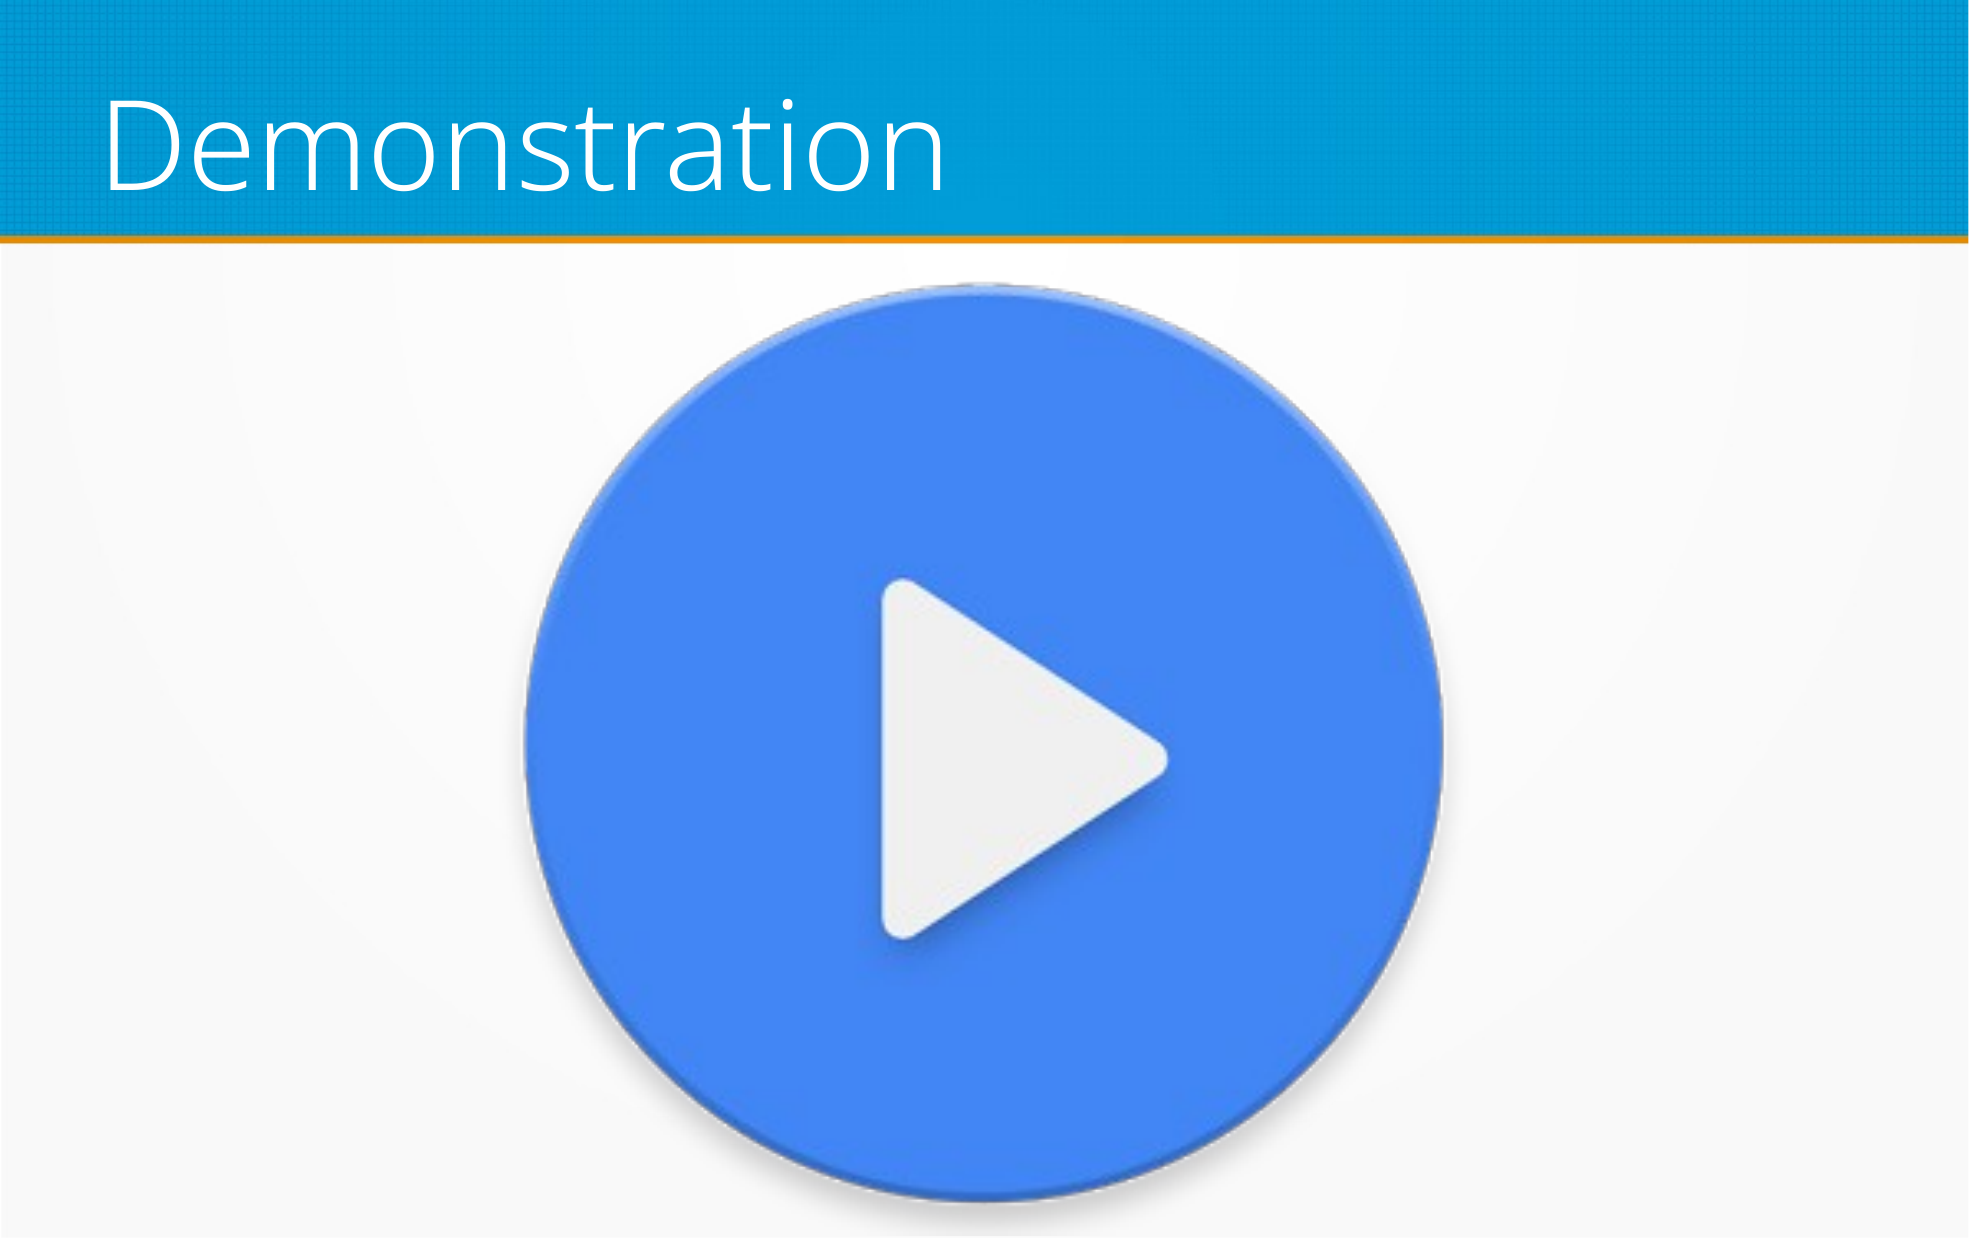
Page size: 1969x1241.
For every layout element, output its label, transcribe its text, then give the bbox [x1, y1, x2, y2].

picture [0, 233, 1969, 1241]
title Demonstration [98, 19, 1870, 227]
